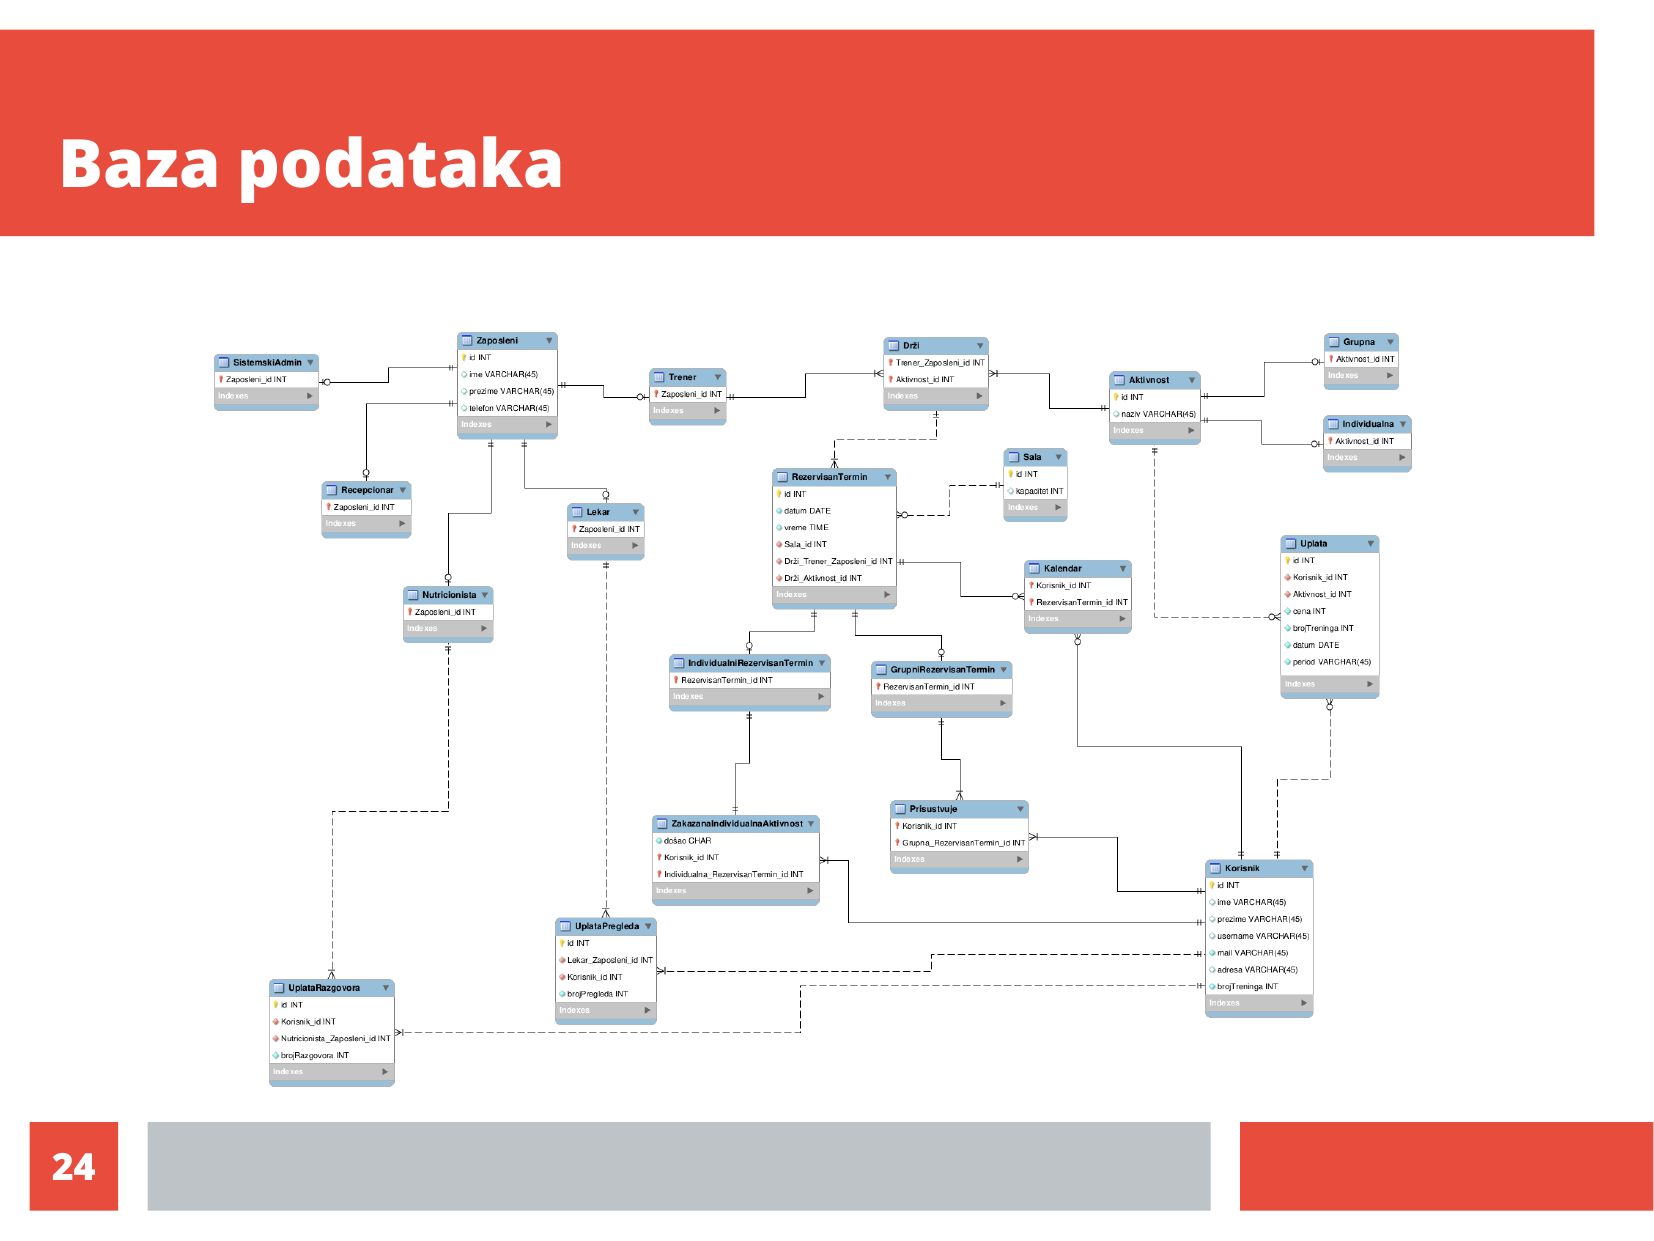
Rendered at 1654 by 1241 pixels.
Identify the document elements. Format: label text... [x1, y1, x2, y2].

title Baza podataka [59, 59, 1595, 207]
picture [206, 324, 1418, 1093]
